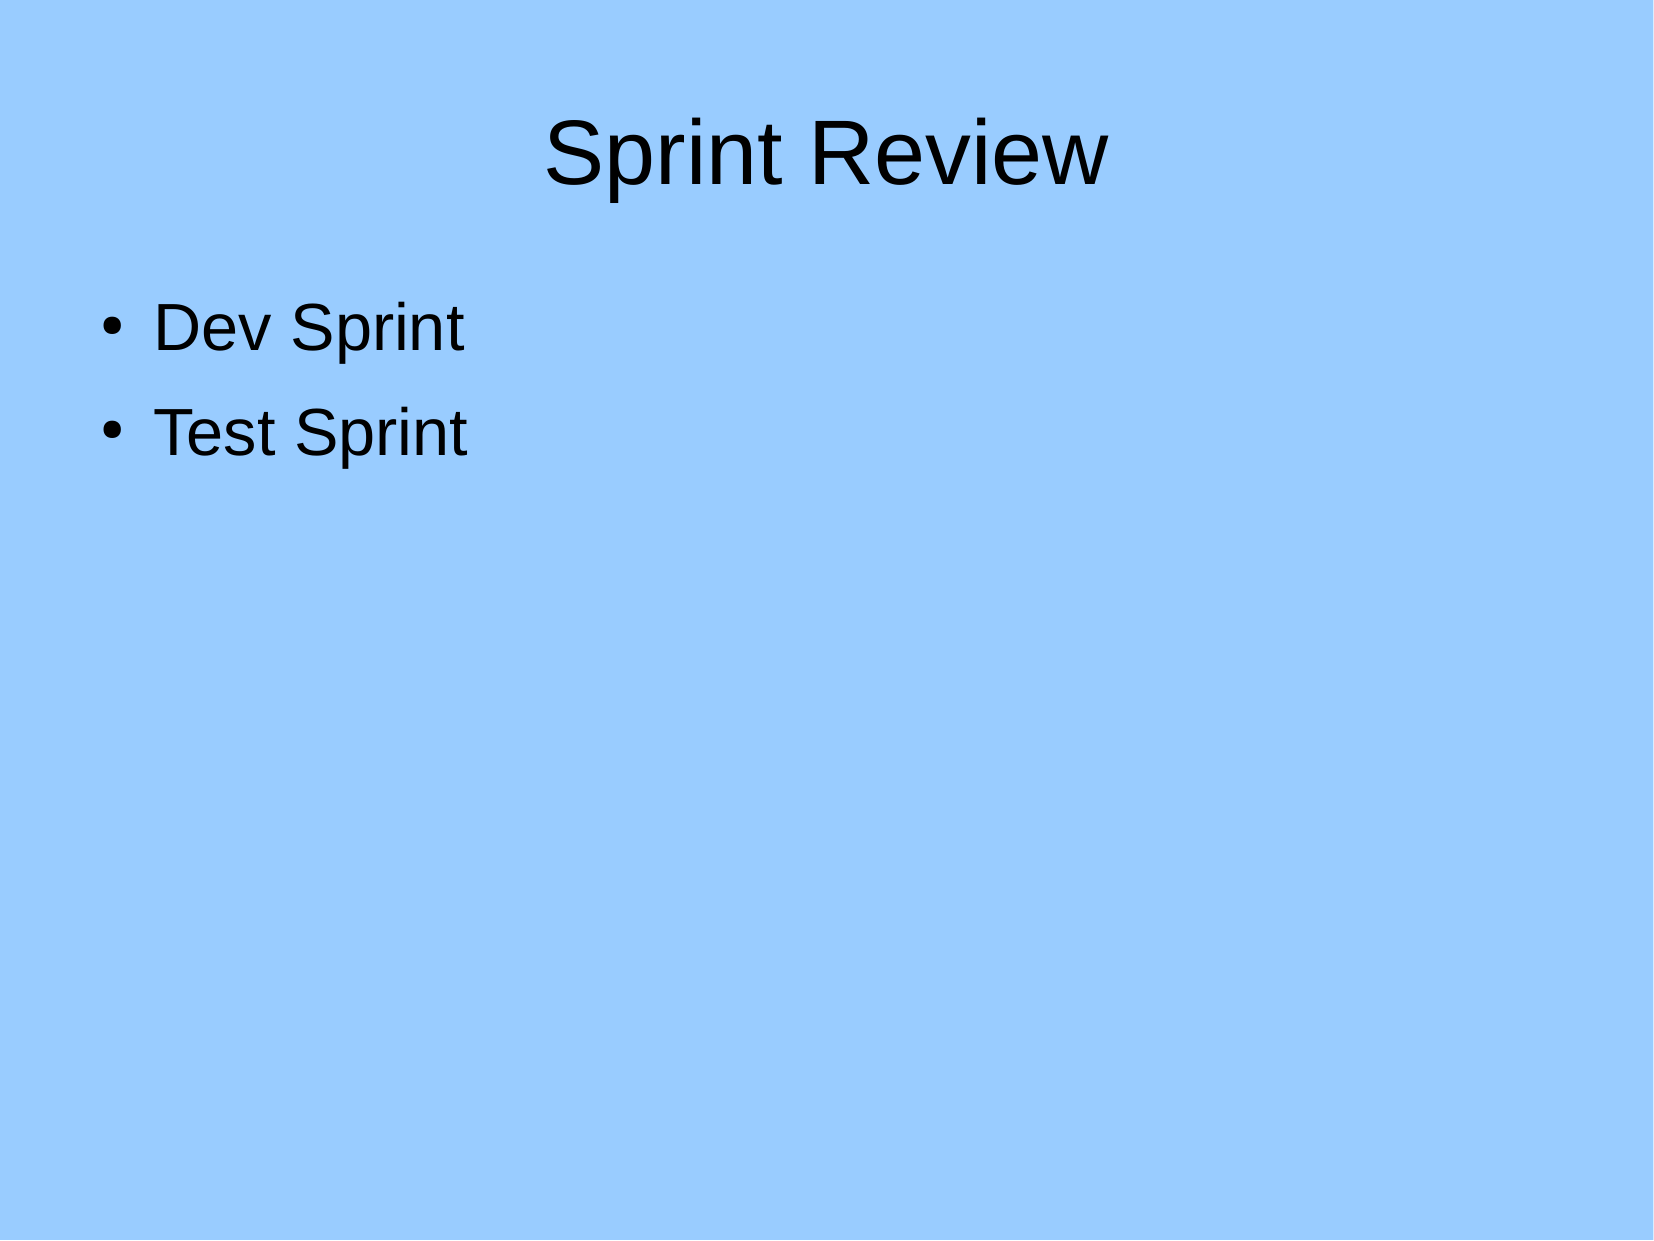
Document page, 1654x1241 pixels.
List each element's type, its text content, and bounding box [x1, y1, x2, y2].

title Sprint Review [82, 49, 1571, 257]
list Dev Sprint Test Sprint [82, 290, 1571, 1109]
